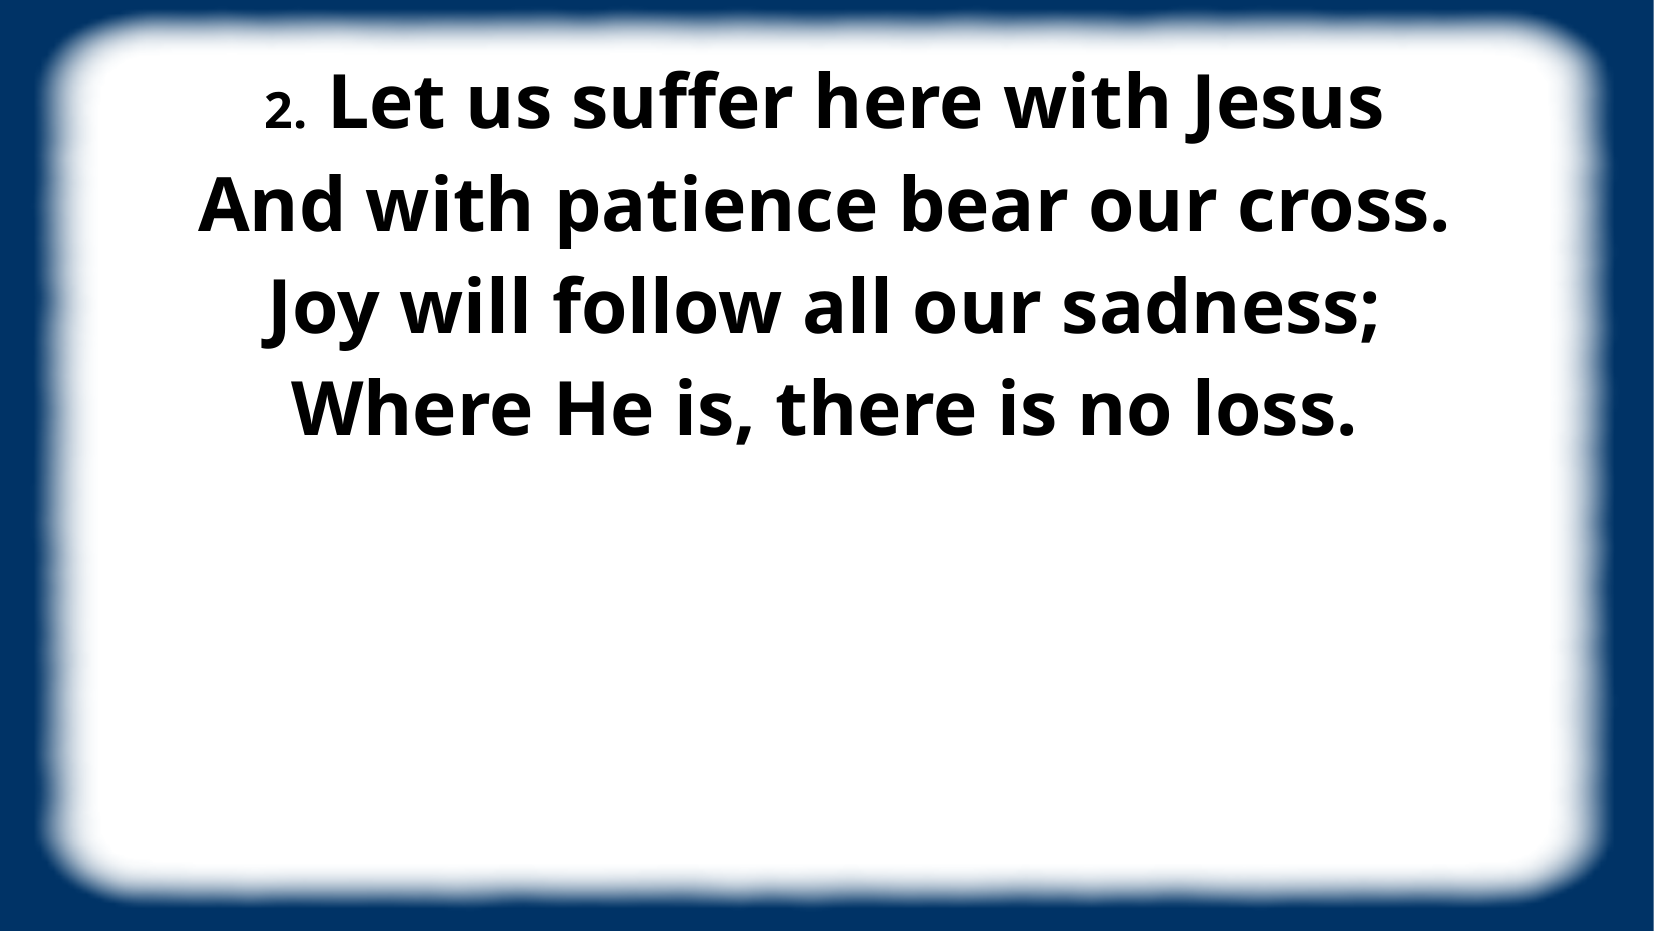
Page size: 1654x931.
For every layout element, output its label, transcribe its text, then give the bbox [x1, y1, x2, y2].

text_box 2. Let us suffer here with Jesus And with patience bear our cross. Joy will follow all our sadness; Where He is, there is no loss. [90, 41, 1561, 466]
picture [0, 0, 1654, 931]
